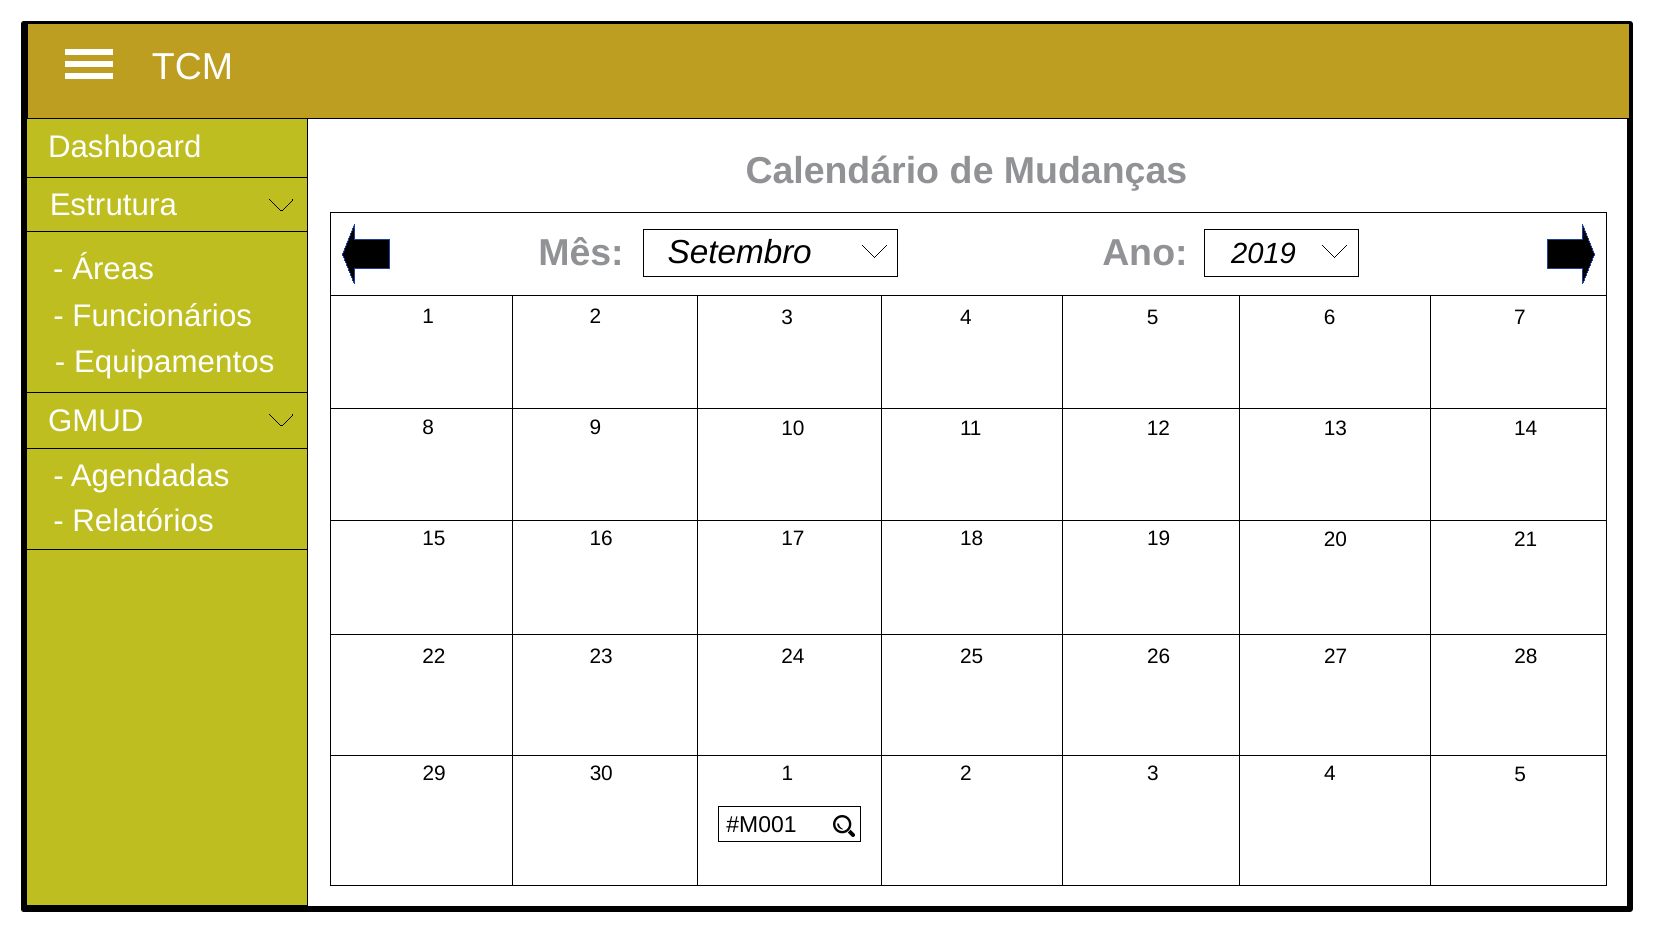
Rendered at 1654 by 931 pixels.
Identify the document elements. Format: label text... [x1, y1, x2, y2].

text_box 7 [1499, 298, 1541, 337]
text_box [26, 232, 308, 392]
text_box [26, 393, 308, 448]
text_box 1 [766, 754, 808, 793]
text_box 5 [1499, 754, 1541, 793]
text_box 2 [574, 297, 616, 336]
text_box 5 [1132, 298, 1174, 337]
text_box 13 [1309, 408, 1362, 448]
text_box - Funcionários [38, 290, 268, 341]
picture [833, 815, 855, 837]
text_box #M001 [711, 804, 812, 846]
text_box - Agendadas [38, 450, 245, 501]
text_box [26, 178, 308, 231]
text_box 22 [407, 636, 461, 676]
text_box 3 [766, 297, 808, 337]
text_box 21 [1499, 519, 1553, 558]
text_box [1547, 224, 1595, 284]
text_box Estrutura [35, 179, 193, 229]
text_box GMUD [33, 395, 159, 446]
text_box TCM [137, 37, 249, 95]
text_box 6 [1309, 298, 1351, 337]
text_box 23 [574, 637, 628, 676]
text_box Dashboard [33, 121, 217, 171]
text_box [26, 449, 308, 549]
text_box 28 [1499, 637, 1553, 676]
text_box 2 [945, 754, 987, 793]
text_box 18 [945, 519, 998, 558]
text_box 1 [407, 297, 449, 336]
text_box 17 [766, 519, 820, 558]
text_box [26, 550, 308, 906]
text_box - Relatórios [38, 495, 237, 580]
text_box - Equipamentos [40, 336, 290, 387]
text_box [26, 23, 1630, 177]
text_box 19 [1132, 519, 1185, 558]
text_box 4 [945, 297, 987, 337]
text_box 8 [407, 408, 449, 447]
text_box Calendário de Mudanças [730, 141, 1213, 199]
text_box 24 [766, 637, 820, 676]
text_box [342, 224, 390, 284]
text_box Ano: [1087, 224, 1226, 324]
text_box 30 [574, 754, 628, 793]
text_box 25 [945, 637, 999, 676]
text_box 20 [1309, 519, 1362, 558]
text_box 12 [1132, 408, 1185, 447]
text_box 2019 [1216, 229, 1312, 277]
text_box Mês: [523, 224, 662, 324]
text_box - Áreas [38, 243, 170, 290]
text_box 10 [766, 408, 820, 447]
text_box 16 [574, 519, 628, 558]
text_box 26 [1132, 637, 1185, 676]
text_box 3 [1132, 754, 1174, 793]
text_box 9 [574, 408, 616, 447]
text_box 4 [1309, 754, 1351, 793]
text_box Setembro [652, 226, 827, 278]
text_box 11 [945, 408, 997, 447]
text_box 14 [1499, 409, 1553, 448]
text_box 27 [1309, 637, 1362, 676]
text_box 29 [407, 754, 461, 793]
text_box 15 [407, 519, 461, 558]
